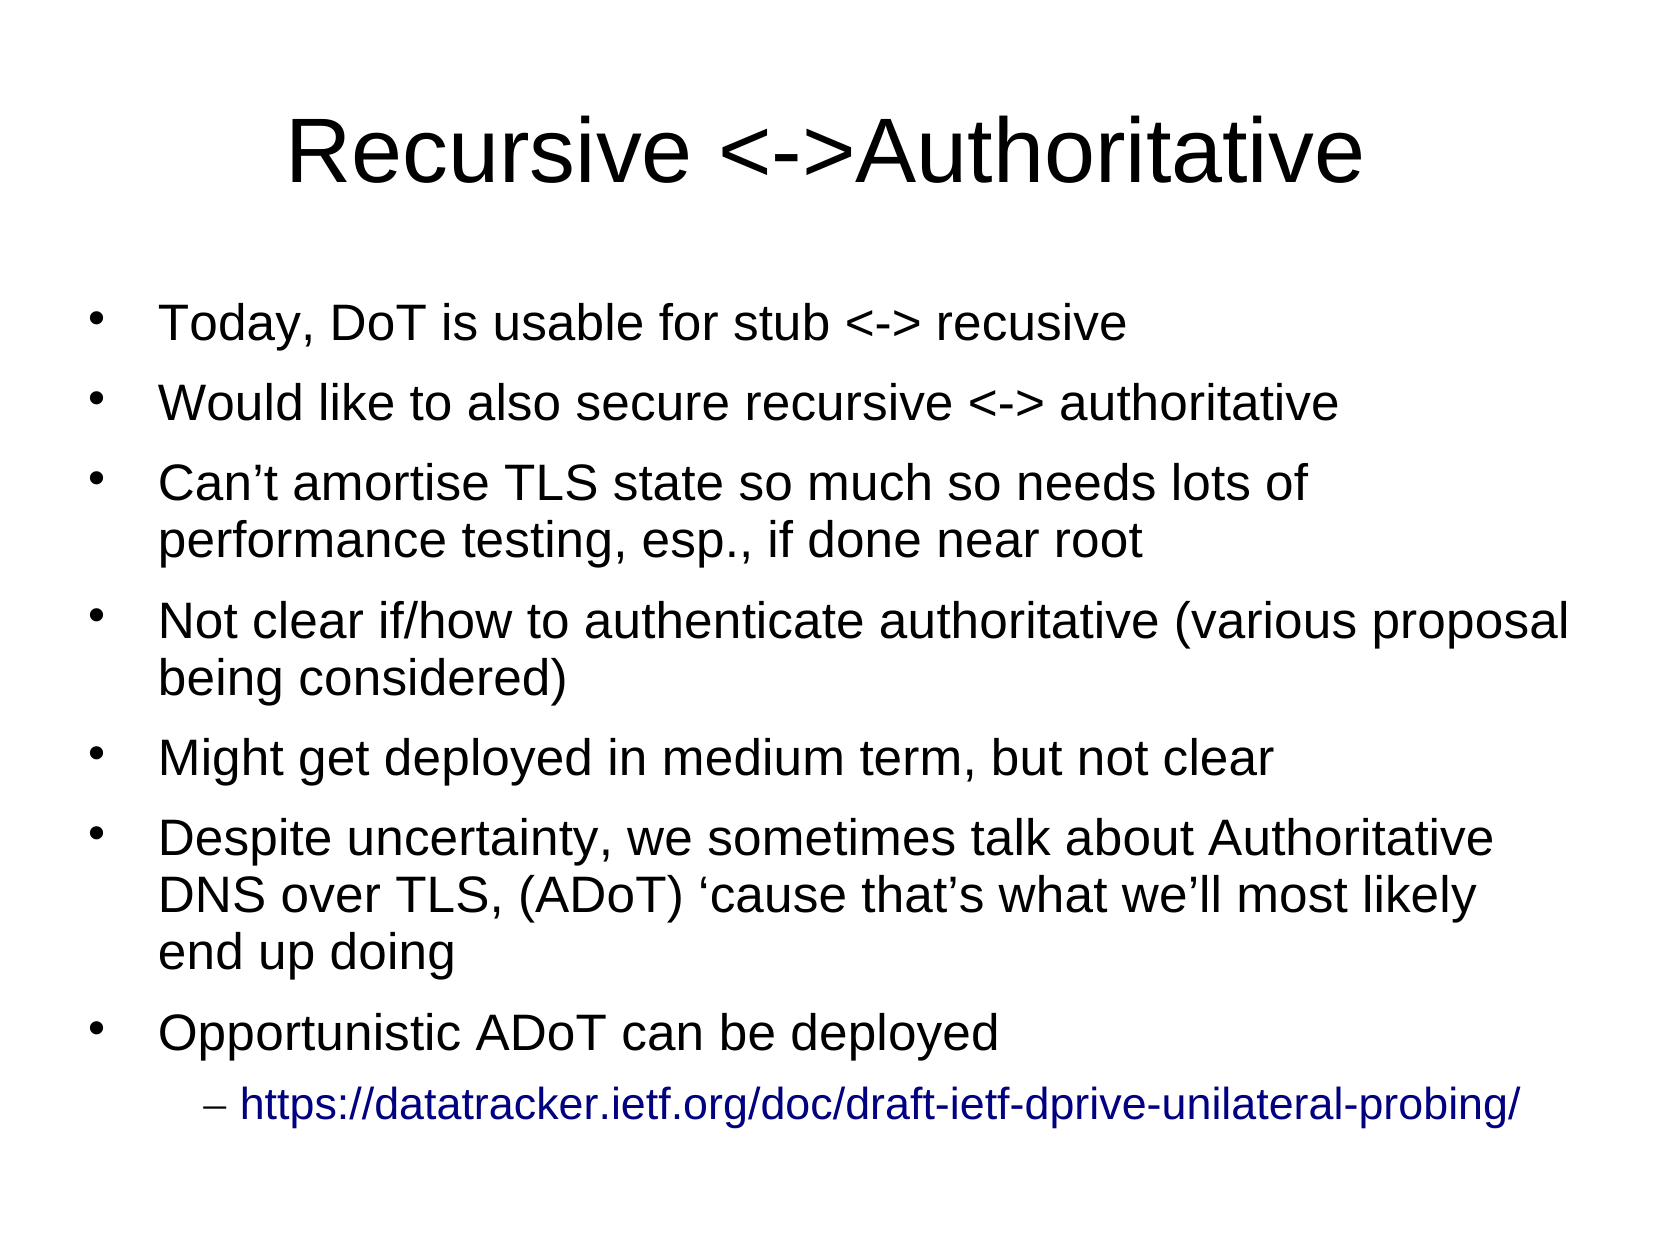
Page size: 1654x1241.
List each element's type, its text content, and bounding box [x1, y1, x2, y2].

title Recursive <->Authoritative [82, 49, 1570, 256]
list Today, DoT is usable for stub <-> recusive Would like to also secure recursive <-> authoritative Can’t amortise TLS state so much so needs lots of performance testing, esp., if done near root Not clear if/how to authenticate authoritative (various proposal being considered) Might get deployed in medium term, but not clear Despite uncertainty, we sometimes talk about Authoritative DNS over TLS, (ADoT) ‘cause that’s what we’ll most likely end up doing Opportunistic ADoT can be deployed https://datatracker.ietf.org/doc/draft-ietf-dprive-unilateral-probing/ [88, 290, 1575, 1136]
